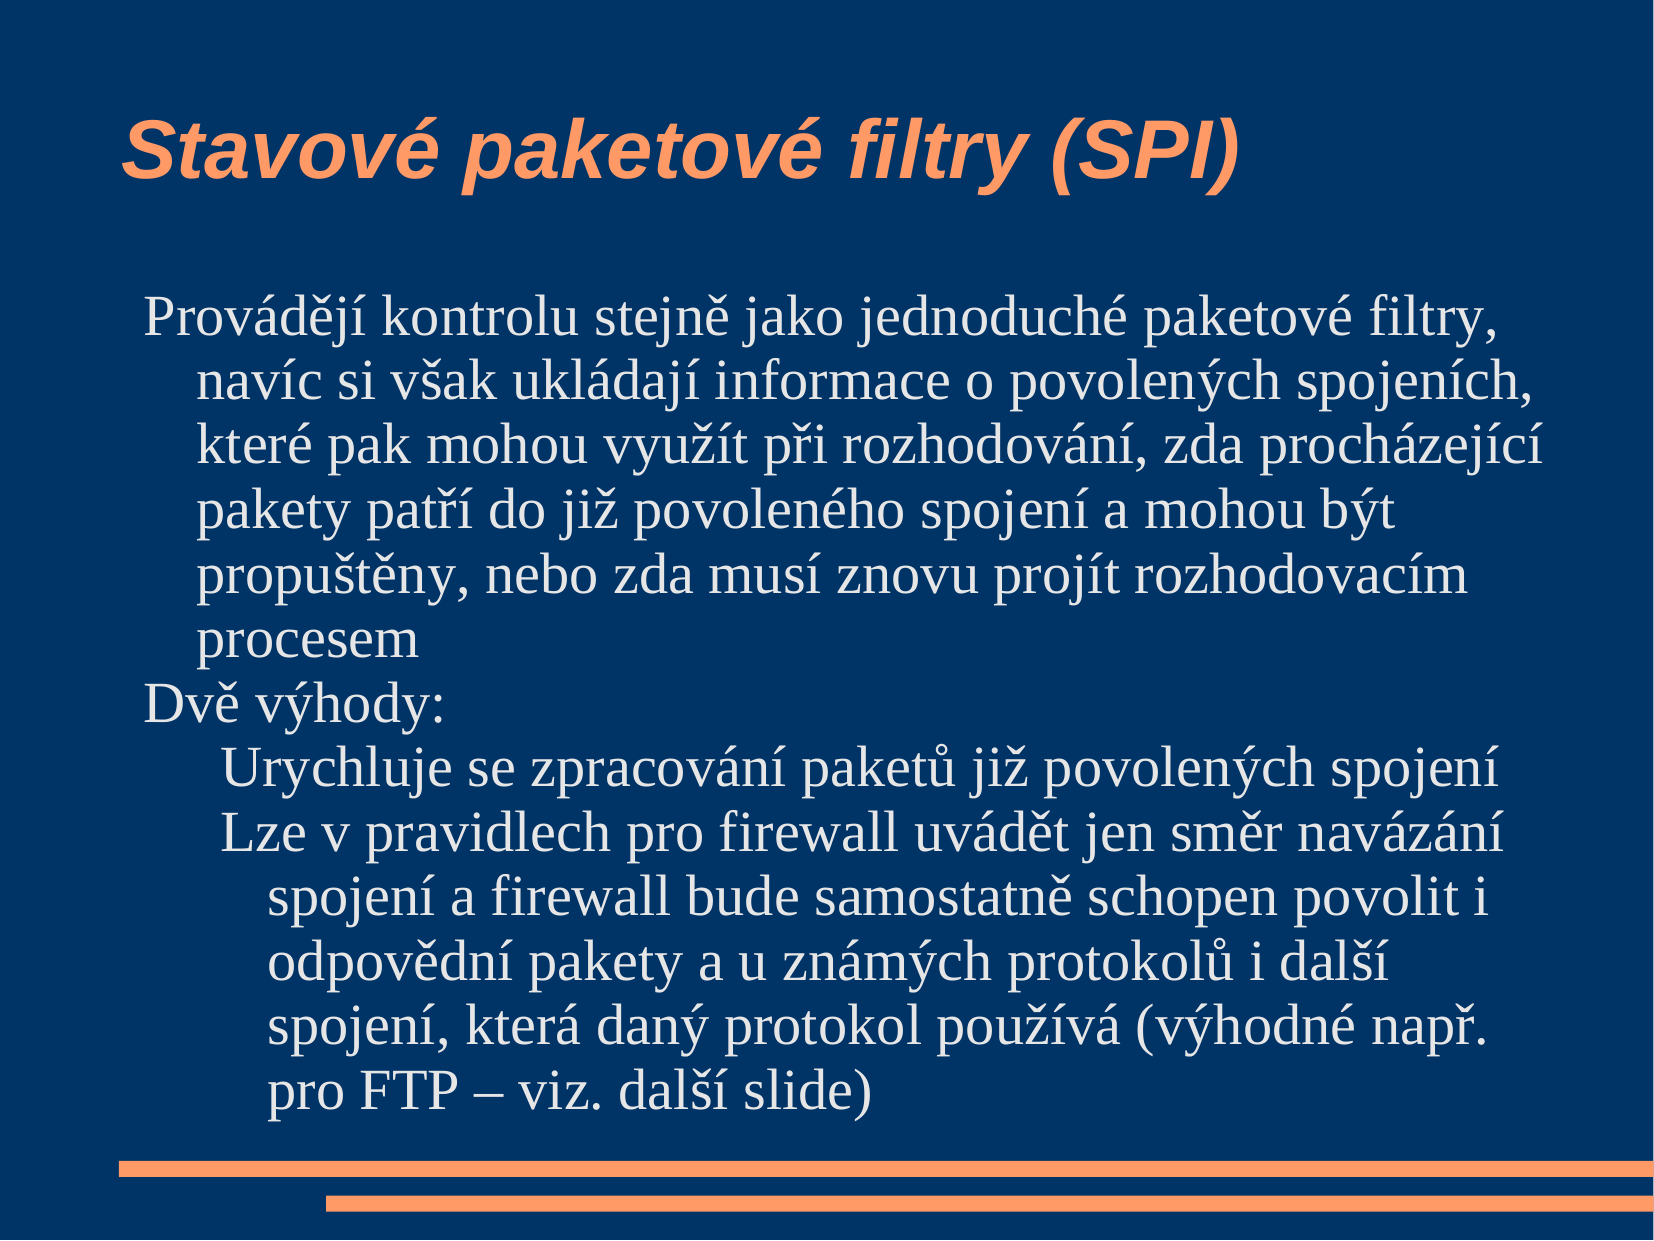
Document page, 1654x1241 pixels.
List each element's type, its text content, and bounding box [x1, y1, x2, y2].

list Provádějí kontrolu stejně jako jednoduché paketové filtry, navíc si však ukládají informace o povolených spojeních, které pak mohou využít při rozhodování, zda procházející pakety patří do již povoleného spojení a mohou být propuštěny, nebo zda musí znovu projít rozhodovacím procesem Dvě výhody: Urychluje se zpracování paketů již povolených spojení Lze v pravidlech pro firewall uvádět jen směr navázání spojení a firewall bude samostatně schopen povolit i odpovědní pakety a u známých protokolů i další spojení, která daný protokol používá (výhodné např. pro FTP – viz. další slide) [125, 282, 1565, 1123]
title Stavové paketové filtry (SPI) [121, 46, 1534, 254]
